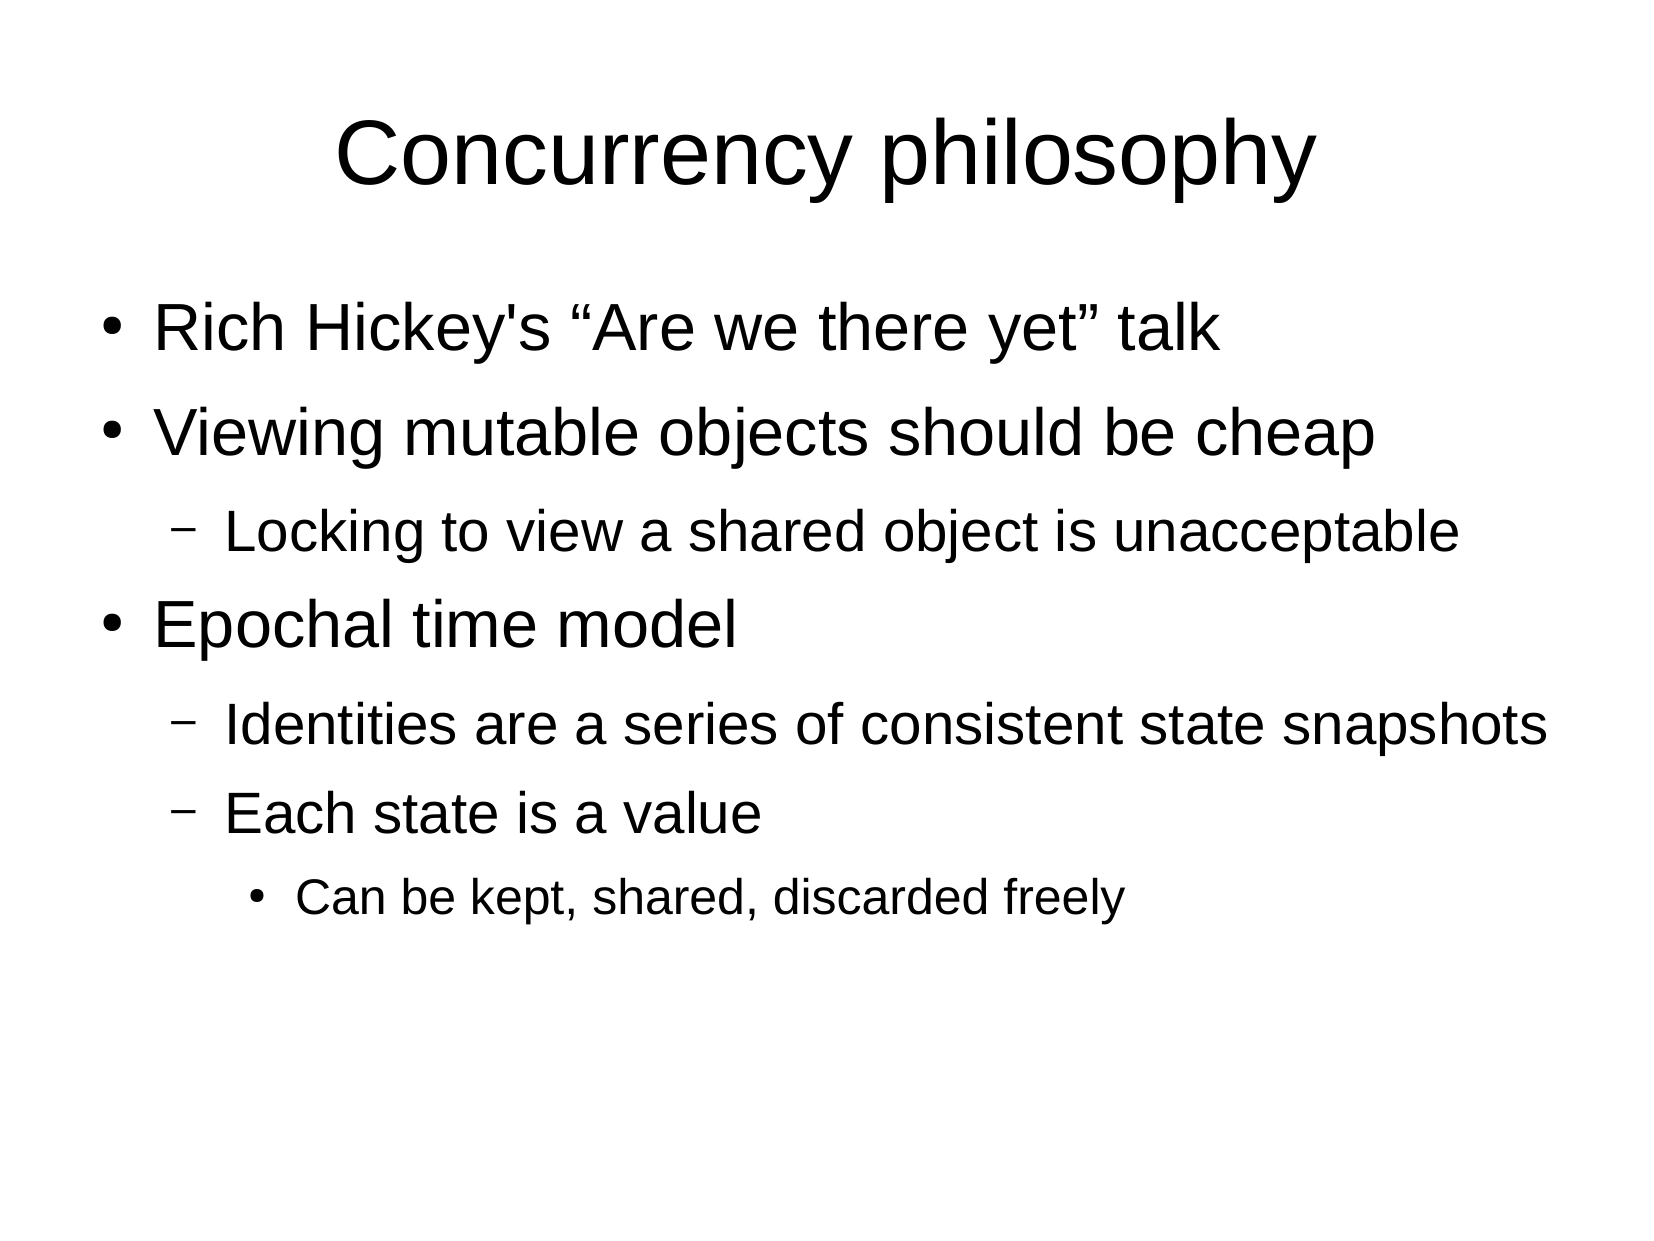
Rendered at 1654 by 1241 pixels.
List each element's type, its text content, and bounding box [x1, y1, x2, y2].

title Concurrency philosophy [82, 49, 1571, 257]
list Rich Hickey's “Are we there yet” talk Viewing mutable objects should be cheap Locking to view a shared object is unacceptable Epochal time model Identities are a series of consistent state snapshots Each state is a value Can be kept, shared, discarded freely [82, 290, 1571, 1010]
